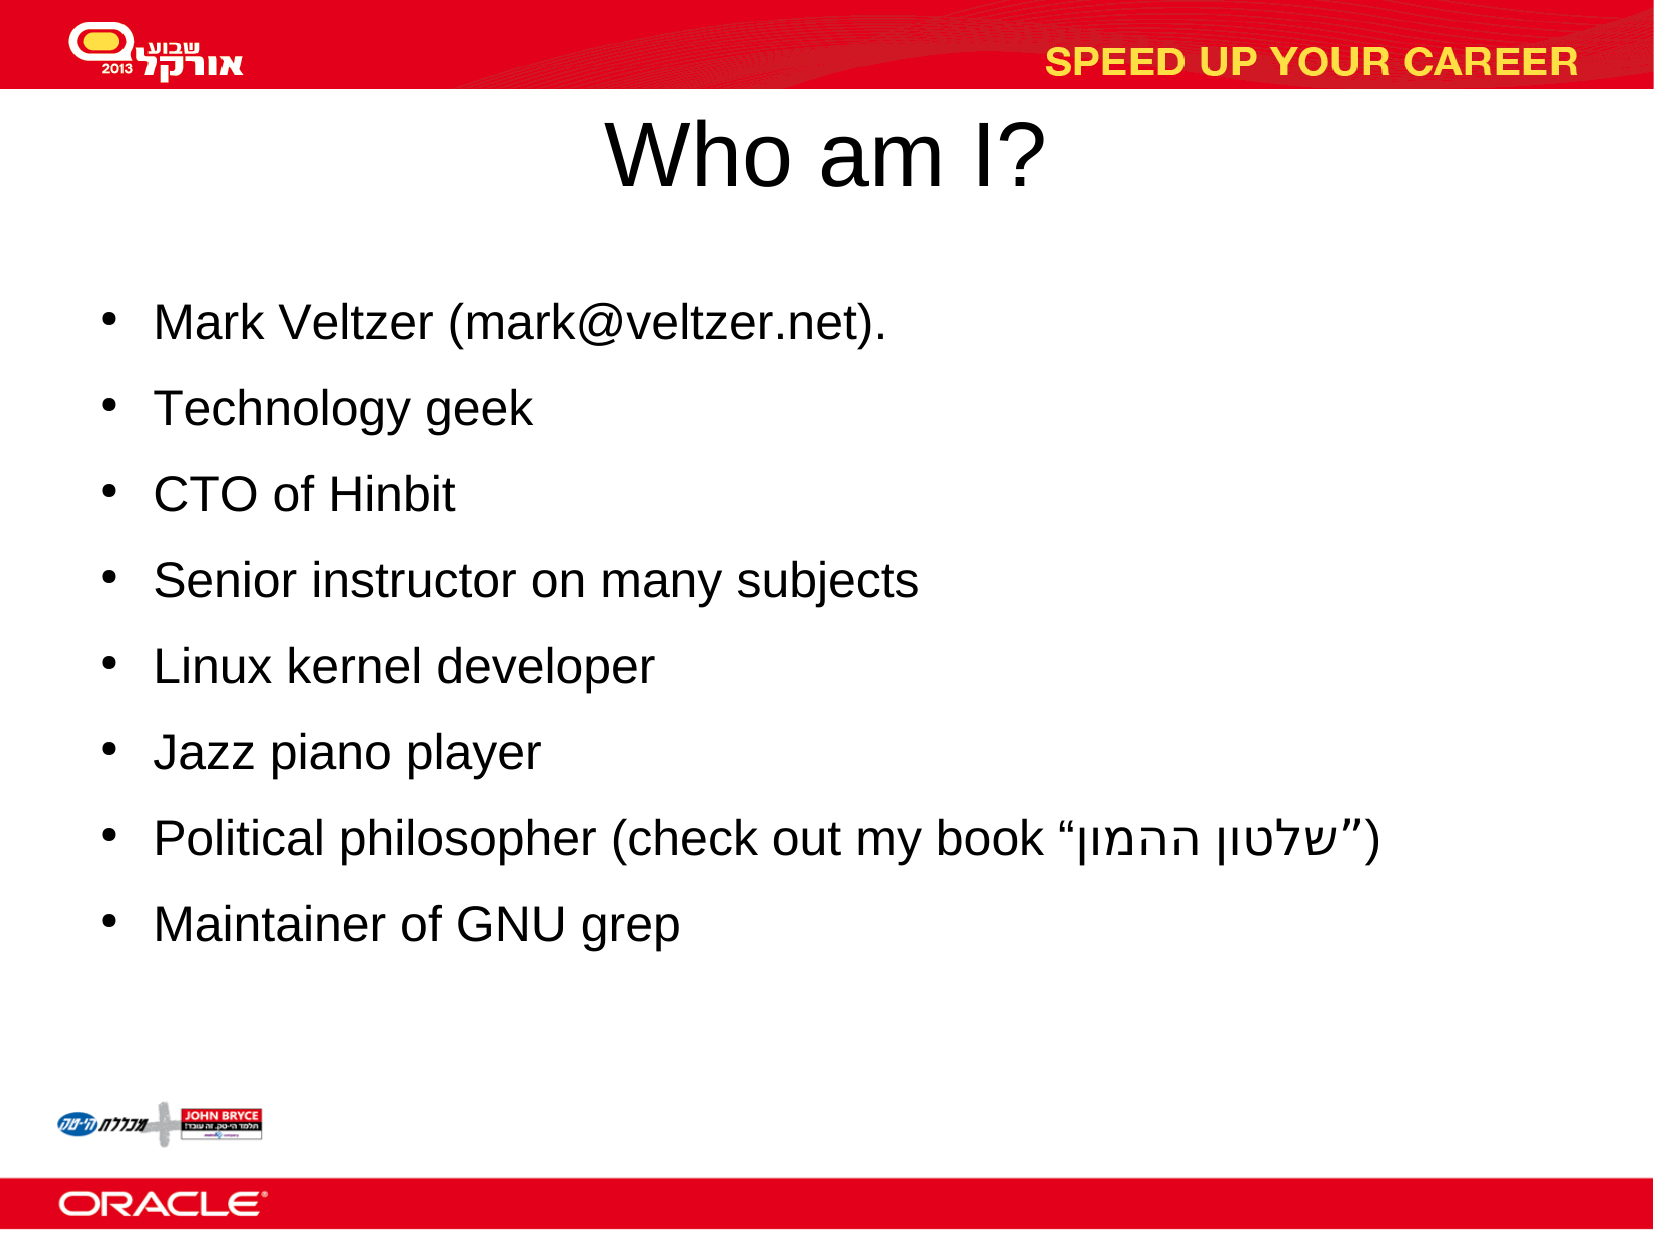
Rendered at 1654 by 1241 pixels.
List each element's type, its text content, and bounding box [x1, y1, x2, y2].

title Who am I? [82, 49, 1571, 257]
list Mark Veltzer (mark@veltzer.net). Technology geek CTO of Hinbit Senior instructor on many subjects Linux kernel developer Jazz piano player Political philosopher (check out my book “שלטון ההמון”) Maintainer of GNU grep [82, 290, 1538, 1010]
picture [0, 1087, 1653, 1240]
picture [0, 0, 1654, 89]
